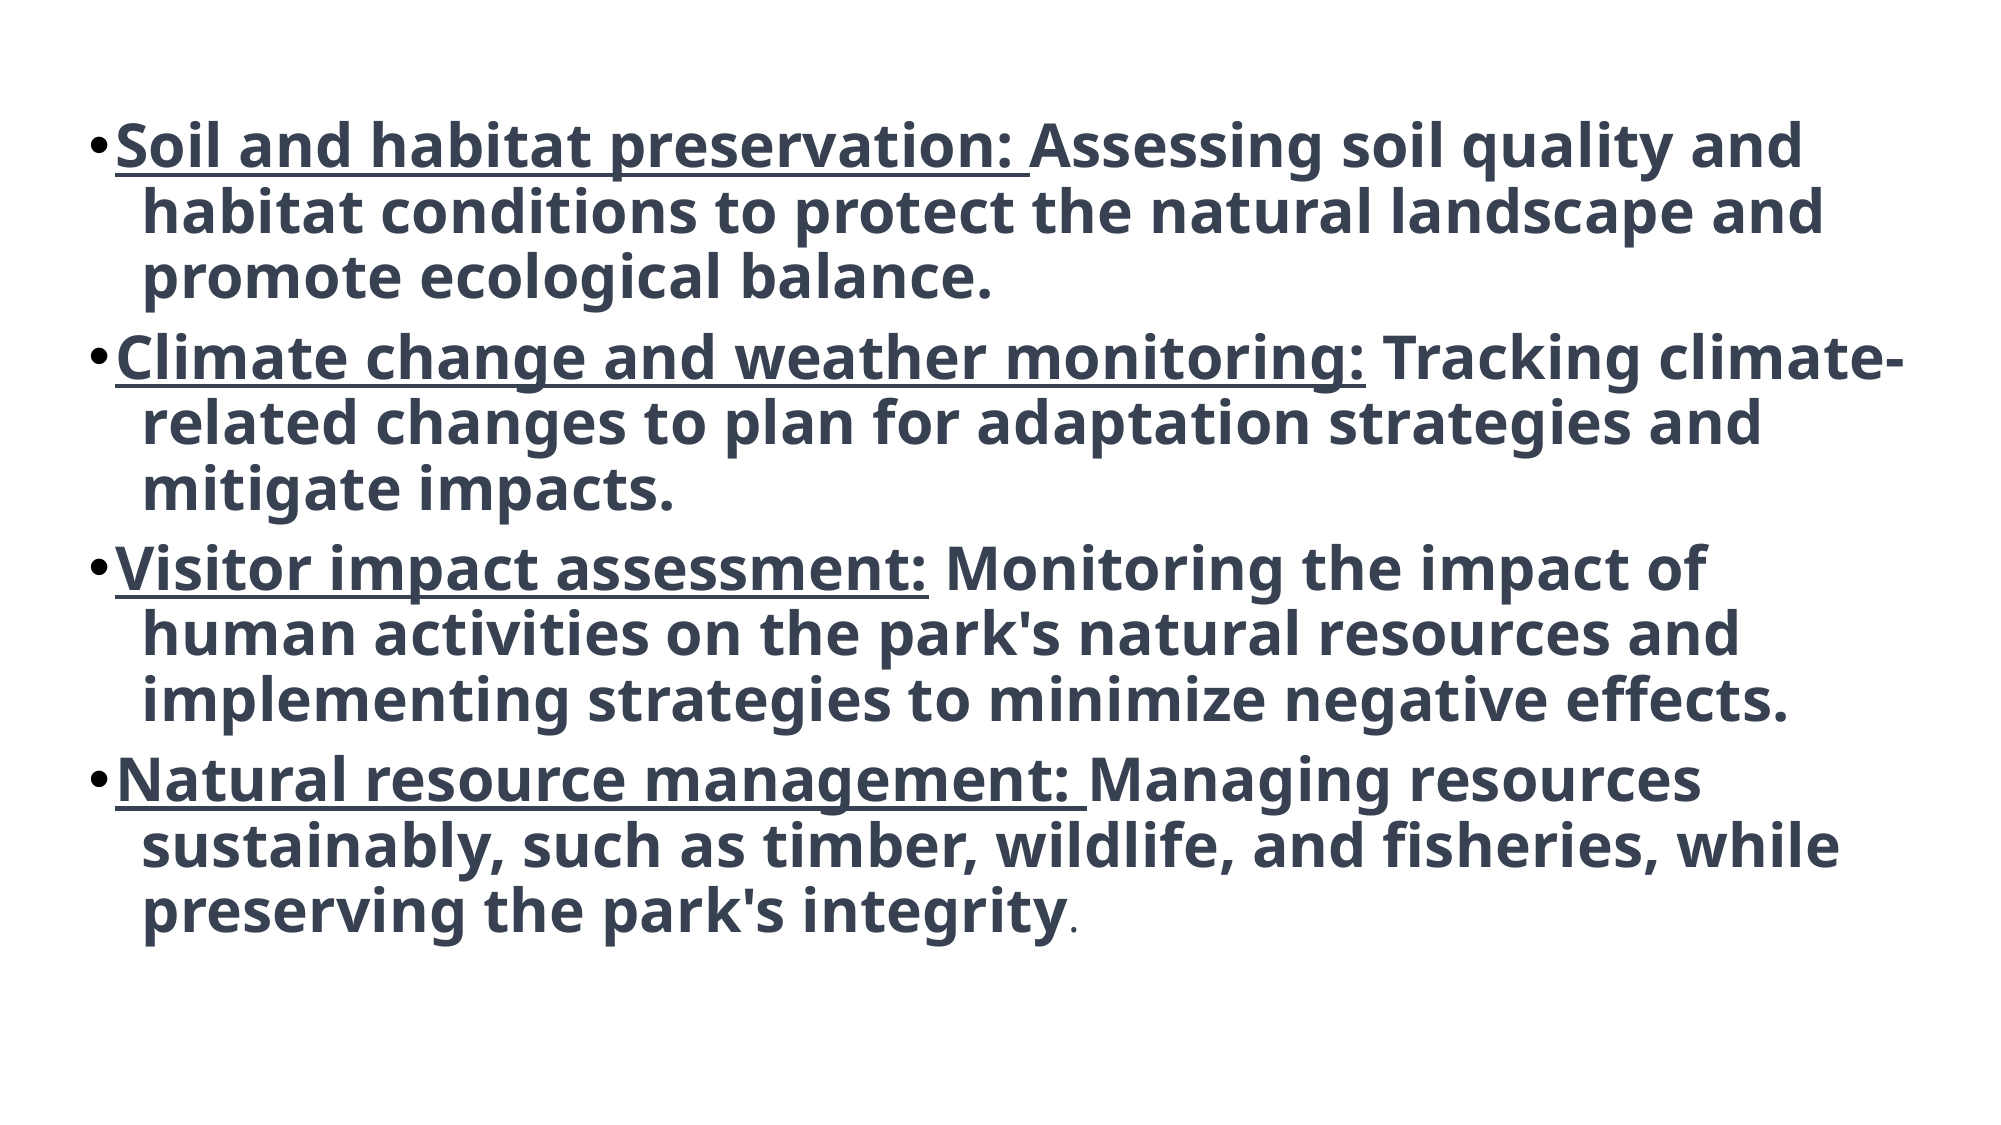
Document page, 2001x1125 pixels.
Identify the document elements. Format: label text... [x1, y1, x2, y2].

list Soil and habitat preservation: Assessing soil quality and habitat conditions to protect the natural landscape and promote ecological balance. Climate change and weather monitoring: Tracking climate-related changes to plan for adaptation strategies and mitigate impacts. Visitor impact assessment: Monitoring the impact of human activities on the park's natural resources and implementing strategies to minimize negative effects. Natural resource management: Managing resources sustainably, such as timber, wildlife, and fisheries, while preserving the park's integrity. [73, 108, 1927, 965]
